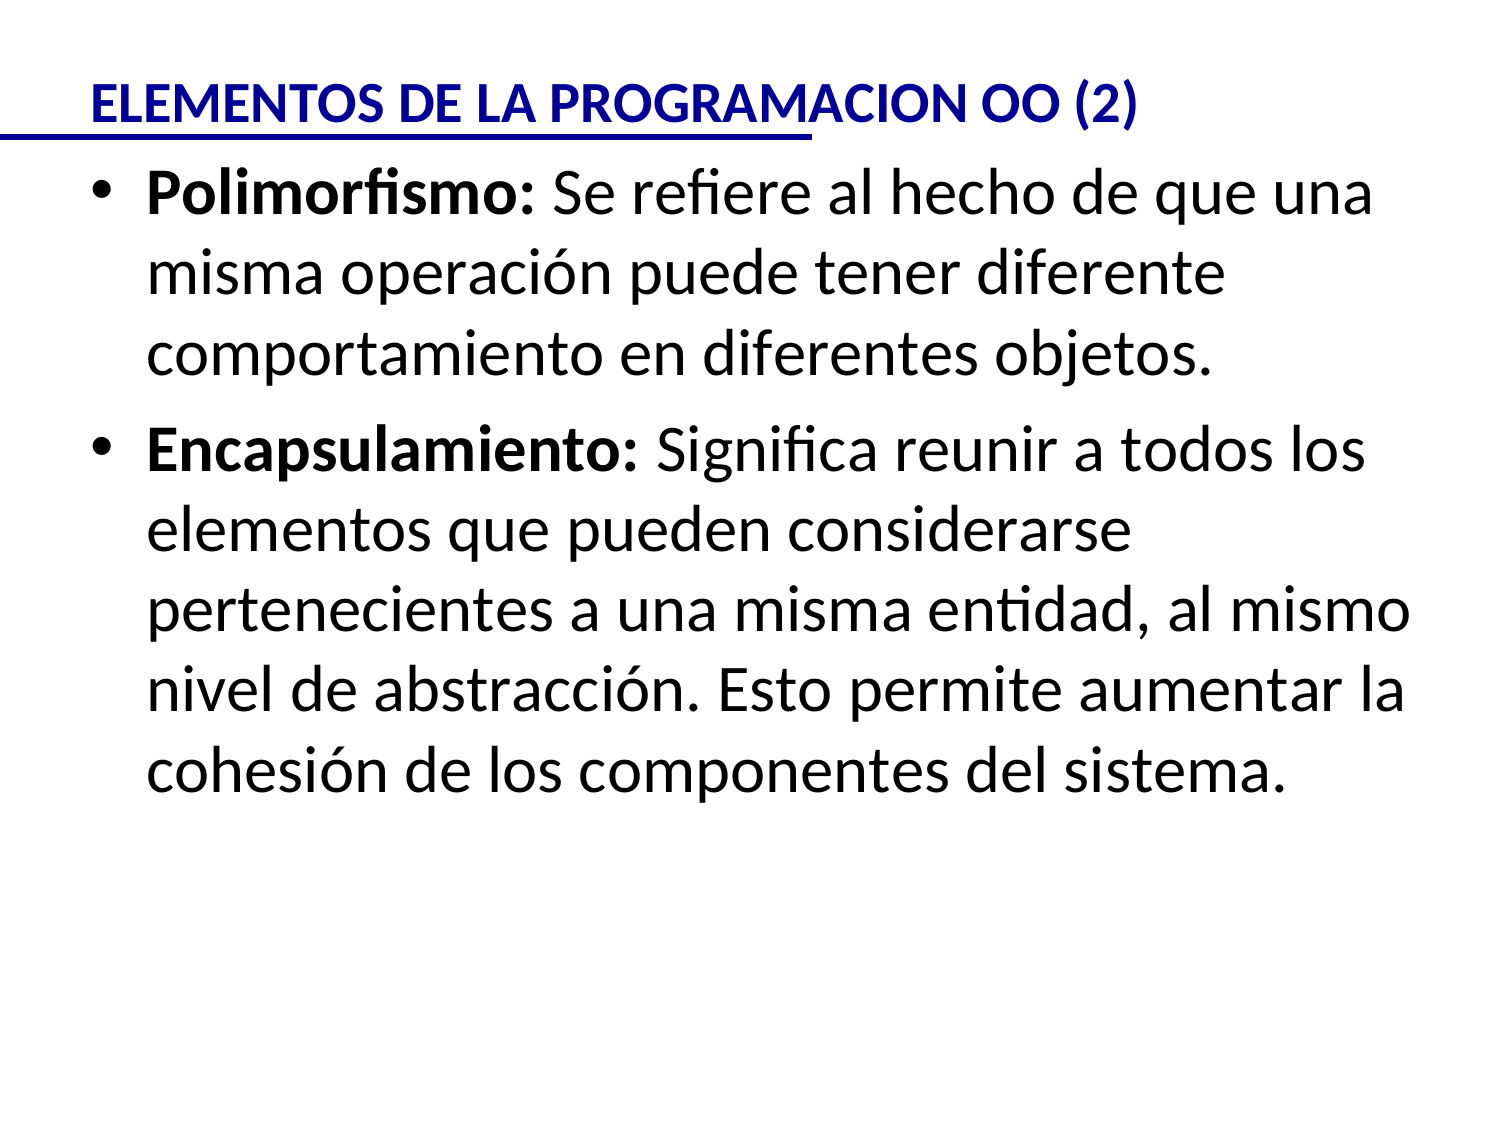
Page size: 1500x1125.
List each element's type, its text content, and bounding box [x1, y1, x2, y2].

list Polimorfismo: Se refiere al hecho de que una misma operación puede tener diferente comportamiento en diferentes objetos. Encapsulamiento: Significa reunir a todos los elementos que pueden considerarse pertenecientes a una misma entidad, al mismo nivel de abstracción. Esto permite aumentar la cohesión de los componentes del sistema. [75, 140, 1442, 957]
title ELEMENTOS DE LA PROGRAMACION OO (2) [75, 46, 1454, 153]
